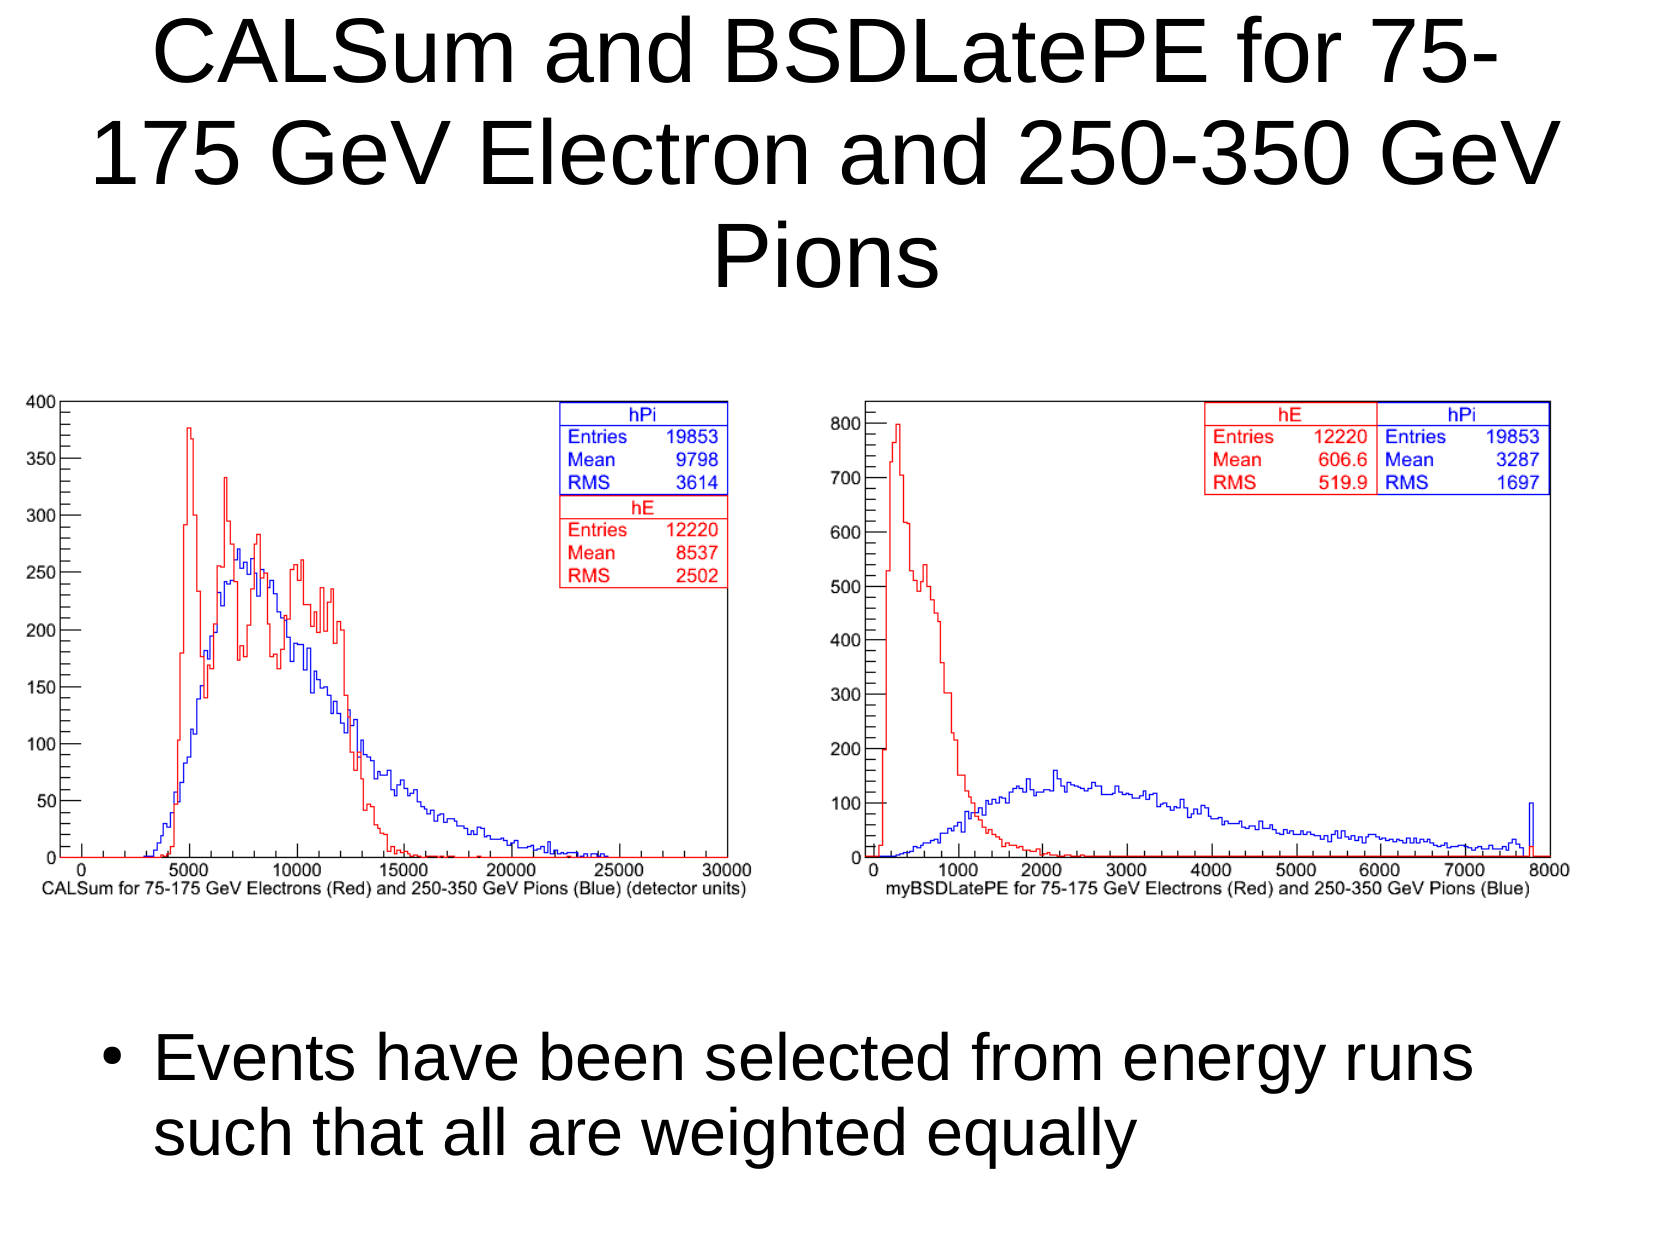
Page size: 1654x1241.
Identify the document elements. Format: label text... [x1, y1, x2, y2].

picture [0, 344, 1636, 916]
title CALSum and BSDLatePE for 75-175 GeV Electron and 250-350 GeV Pions [82, 0, 1571, 307]
list Events have been selected from energy runs such that all are weighted equally [82, 1020, 1538, 1215]
